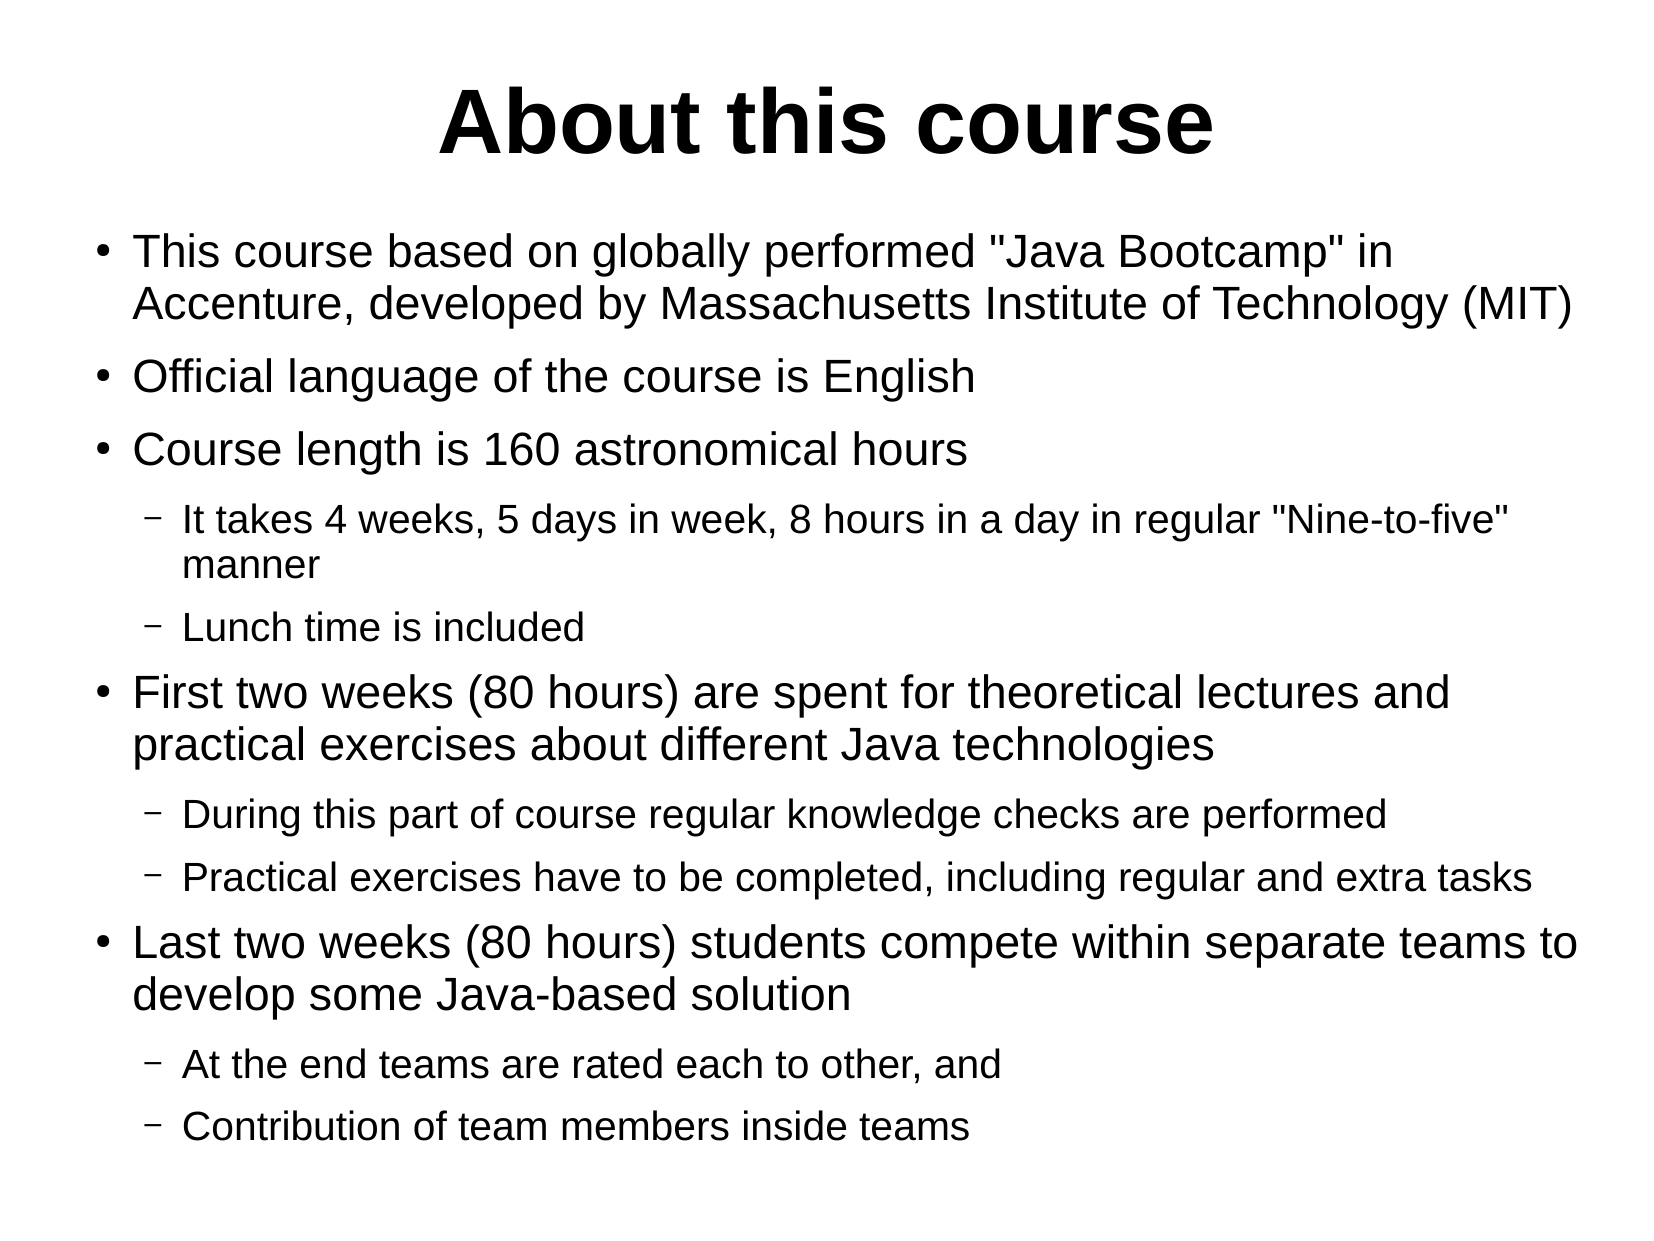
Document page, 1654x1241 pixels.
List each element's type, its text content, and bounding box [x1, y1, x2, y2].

title About this course [82, 49, 1571, 196]
list This course based on globally performed "Java Bootcamp" in Accenture, developed by Massachusetts Institute of Technology (MIT) Official language of the course is English Course length is 160 astronomical hours It takes 4 weeks, 5 days in week, 8 hours in a day in regular "Nine-to-five" manner Lunch time is included First two weeks (80 hours) are spent for theoretical lectures and practical exercises about different Java technologies During this part of course regular knowledge checks are performed Practical exercises have to be completed, including regular and extra tasks Last two weeks (80 hours) students compete within separate teams to develop some Java-based solution At the end teams are rated each to other, and Contribution of team members inside teams [82, 225, 1591, 1186]
